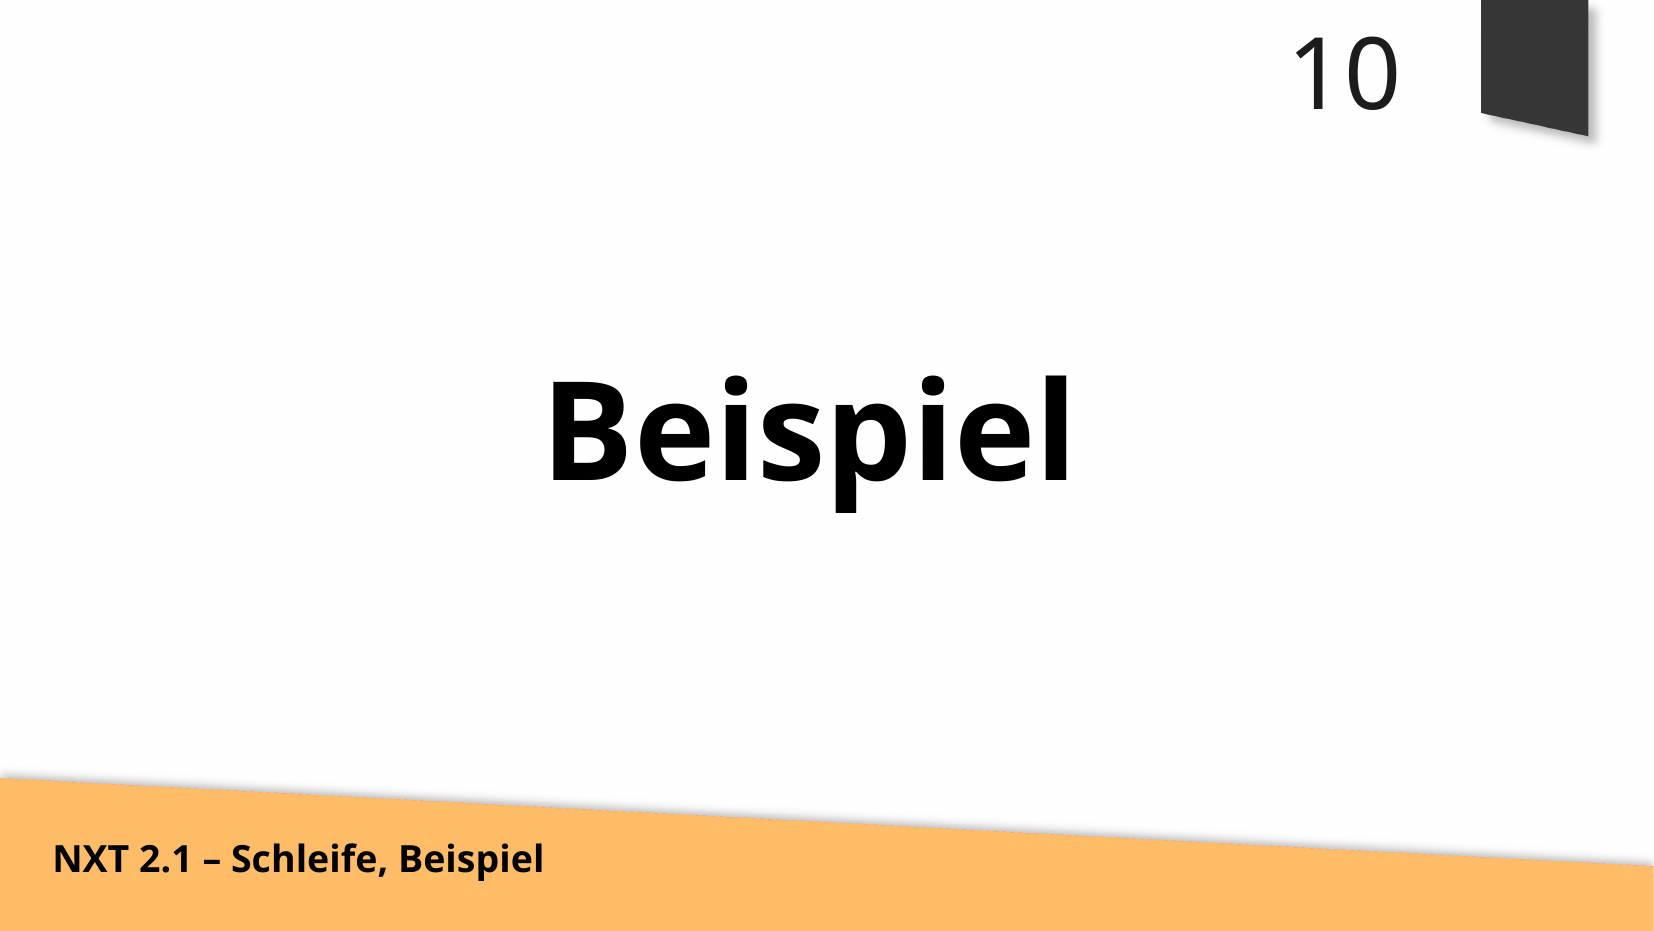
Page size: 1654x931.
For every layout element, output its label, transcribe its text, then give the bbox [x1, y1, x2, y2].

text_box <number> [1463, 0, 1602, 157]
title Beispiel [120, 337, 1501, 518]
picture [0, 0, 1654, 931]
text_box NXT 2.1 – Schleife, Beispiel [37, 825, 751, 901]
